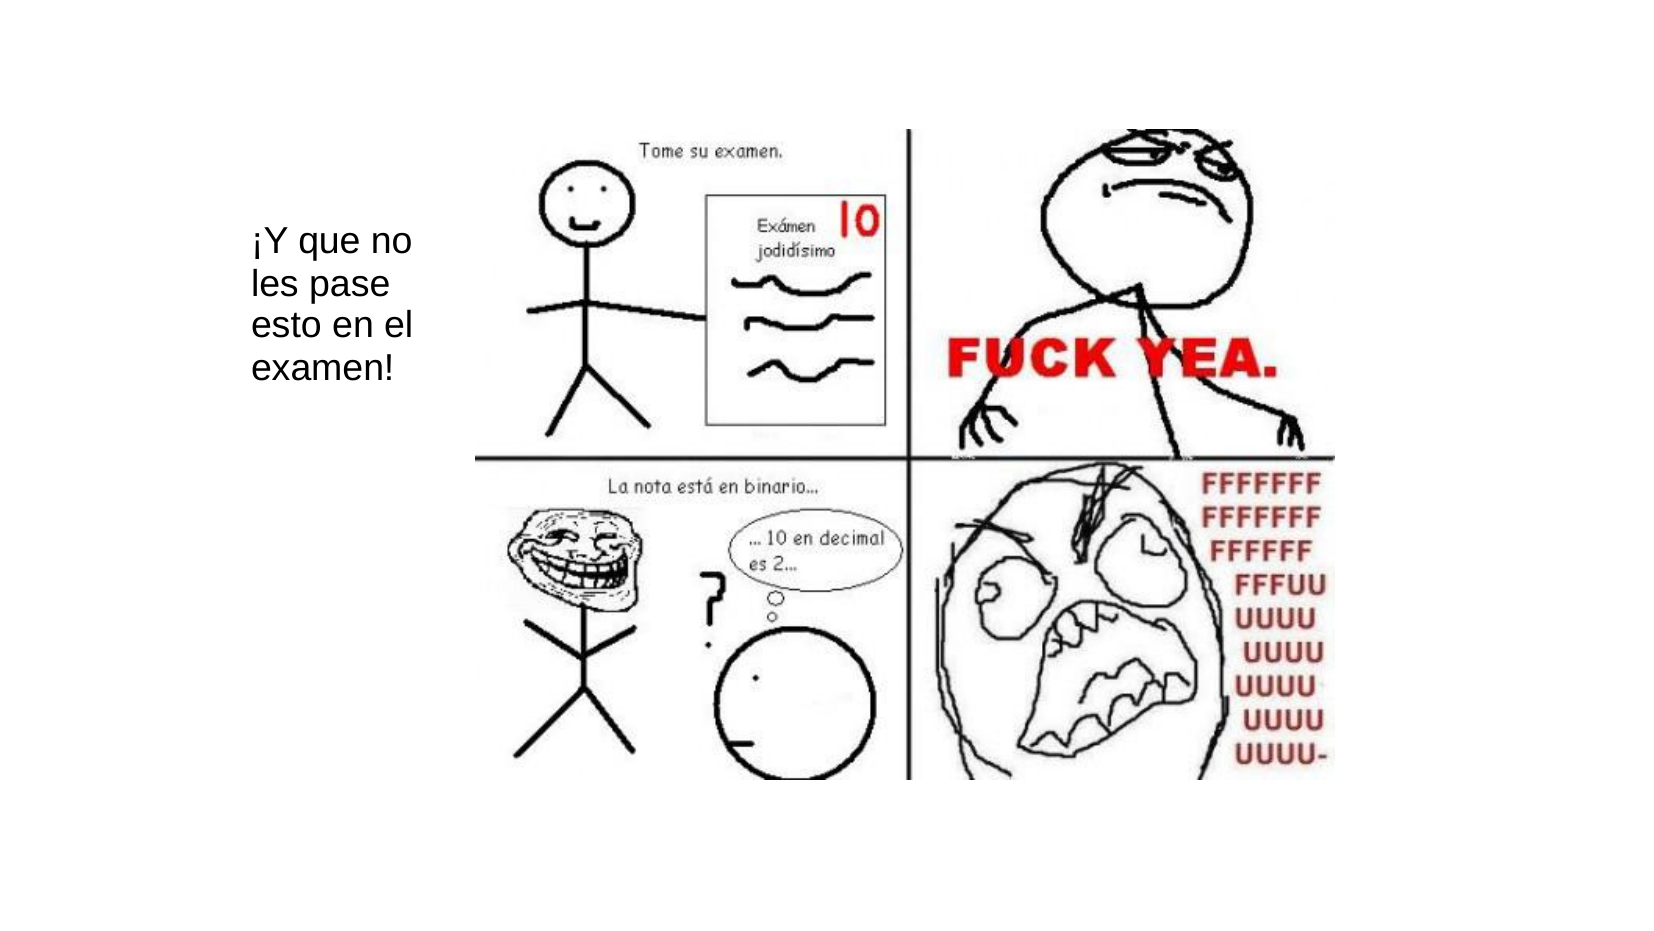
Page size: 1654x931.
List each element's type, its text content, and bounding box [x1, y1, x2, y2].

picture [475, 129, 1335, 780]
text_box ¡Y que no les pase esto en el examen! [236, 212, 449, 396]
